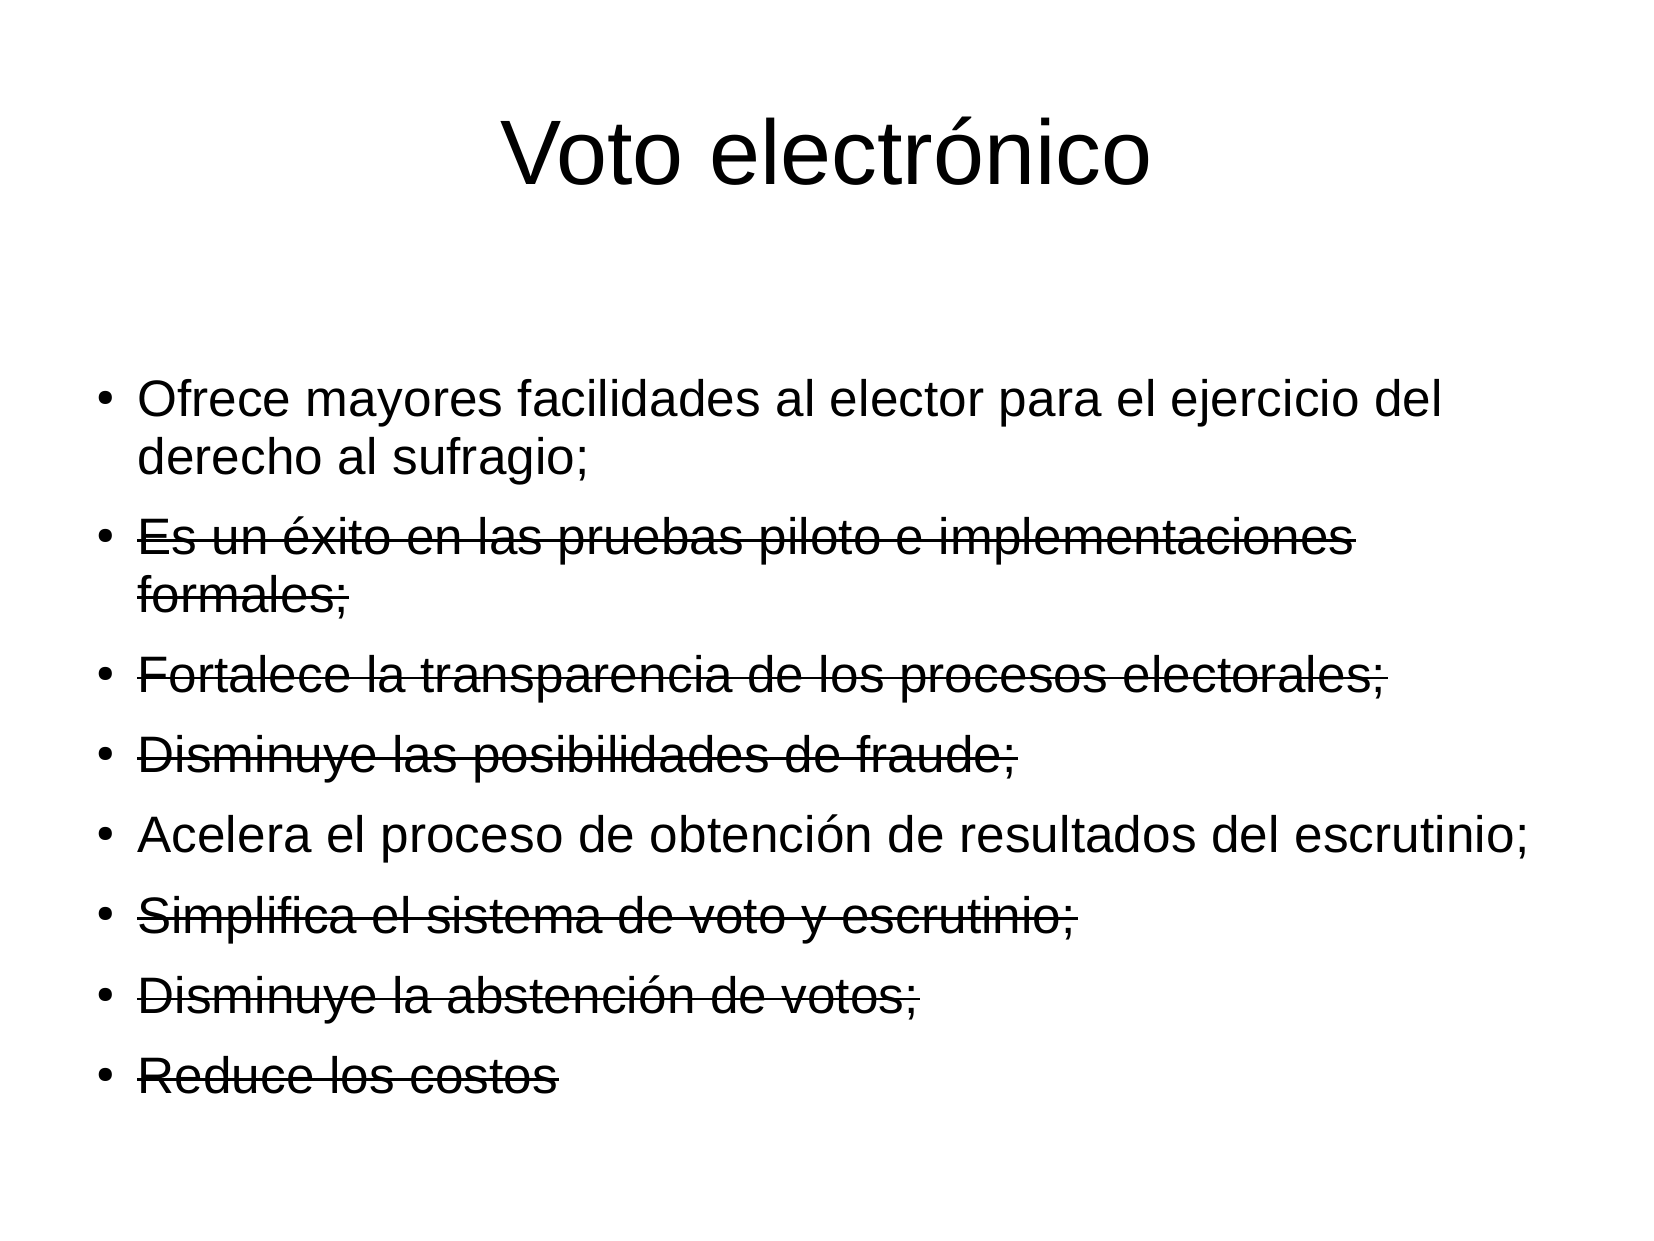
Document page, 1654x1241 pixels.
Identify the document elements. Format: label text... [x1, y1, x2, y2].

title Voto electrónico [82, 49, 1571, 257]
list Ofrece mayores facilidades al elector para el ejercicio del derecho al sufragio; Es un éxito en las pruebas piloto e implementaciones formales; Fortalece la transparencia de los procesos electorales; Disminuye las posibilidades de fraude; Acelera el proceso de obtención de resultados del escrutinio; Simplifica el sistema de voto y escrutinio; Disminuye la abstención de votos; Reduce los costos [82, 290, 1571, 1109]
